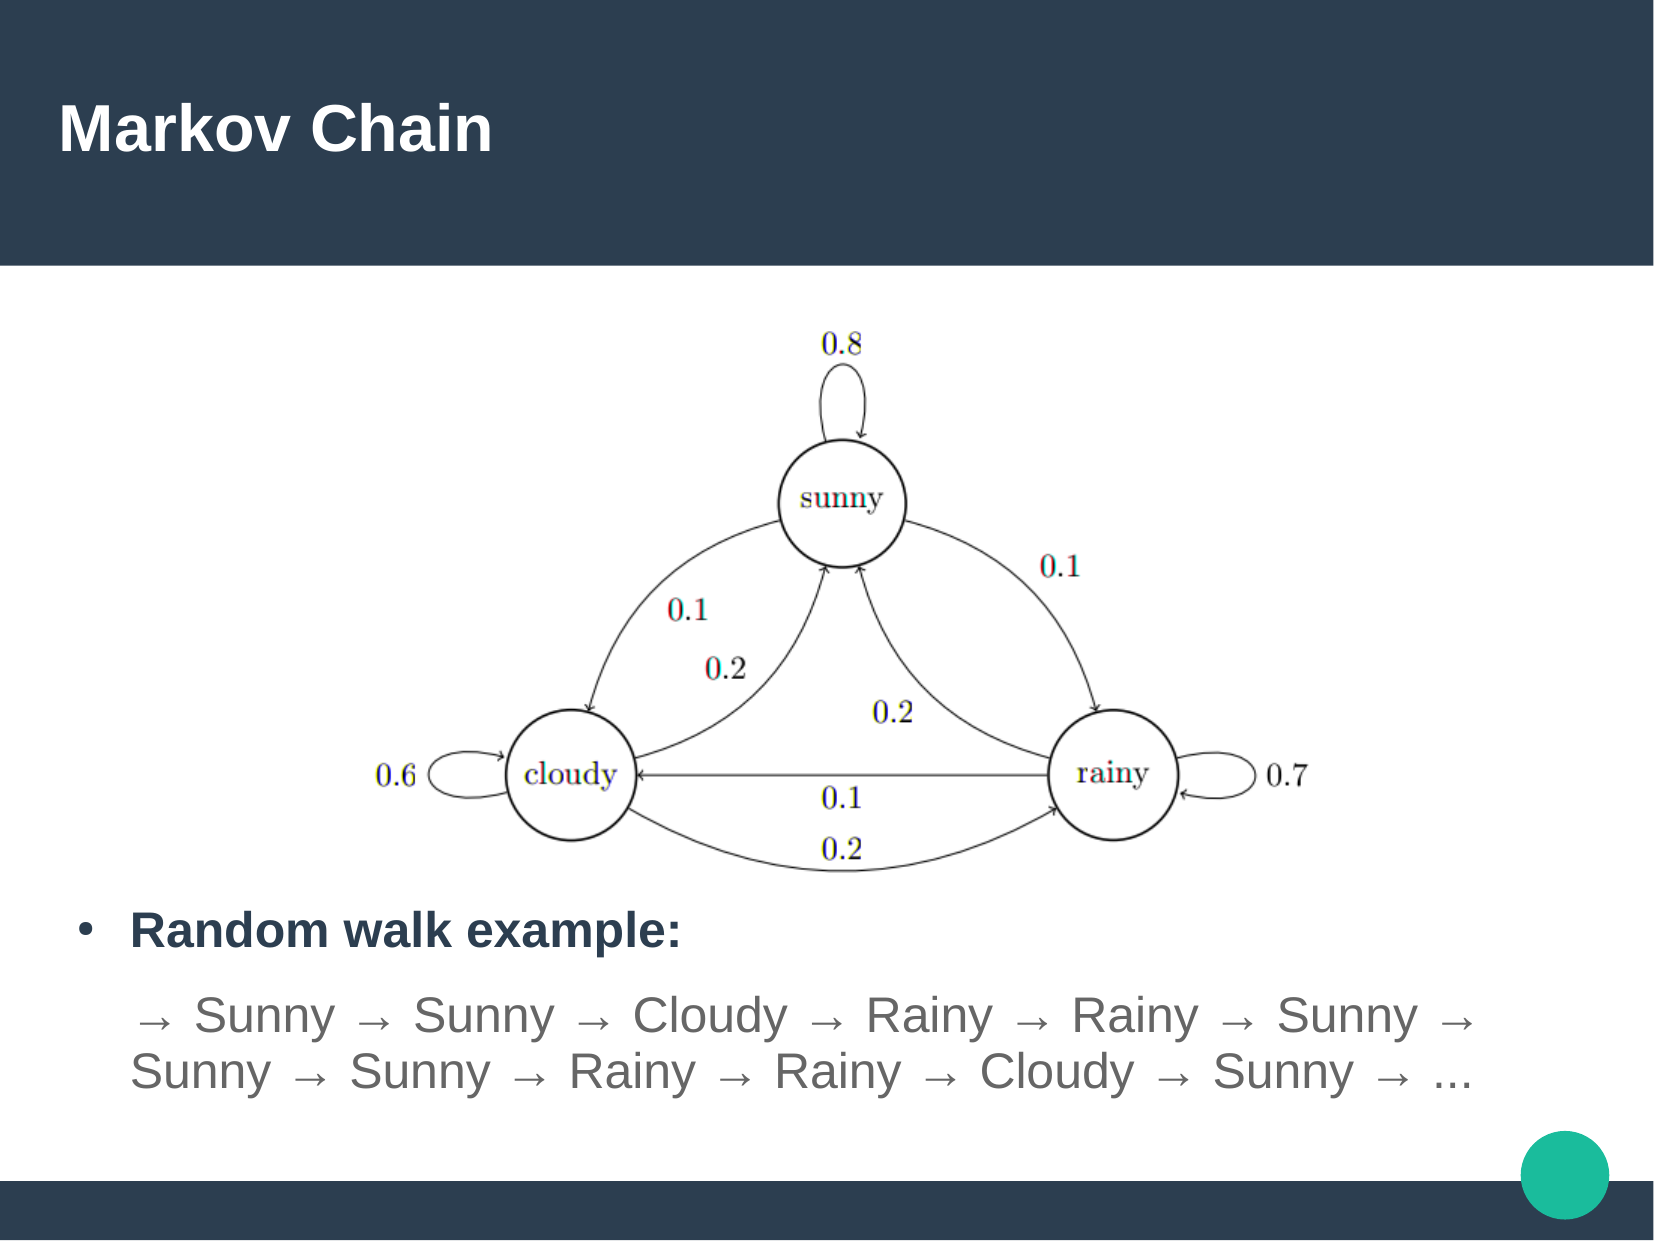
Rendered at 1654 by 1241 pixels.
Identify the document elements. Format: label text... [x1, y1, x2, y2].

list Random walk example: → Sunny → Sunny → Cloudy → Rainy → Rainy → Sunny → Sunny → Sunny → Rainy → Rainy → Cloudy → Sunny → ... [59, 902, 1595, 1152]
picture [322, 318, 1331, 897]
title Markov Chain [59, 49, 1595, 207]
